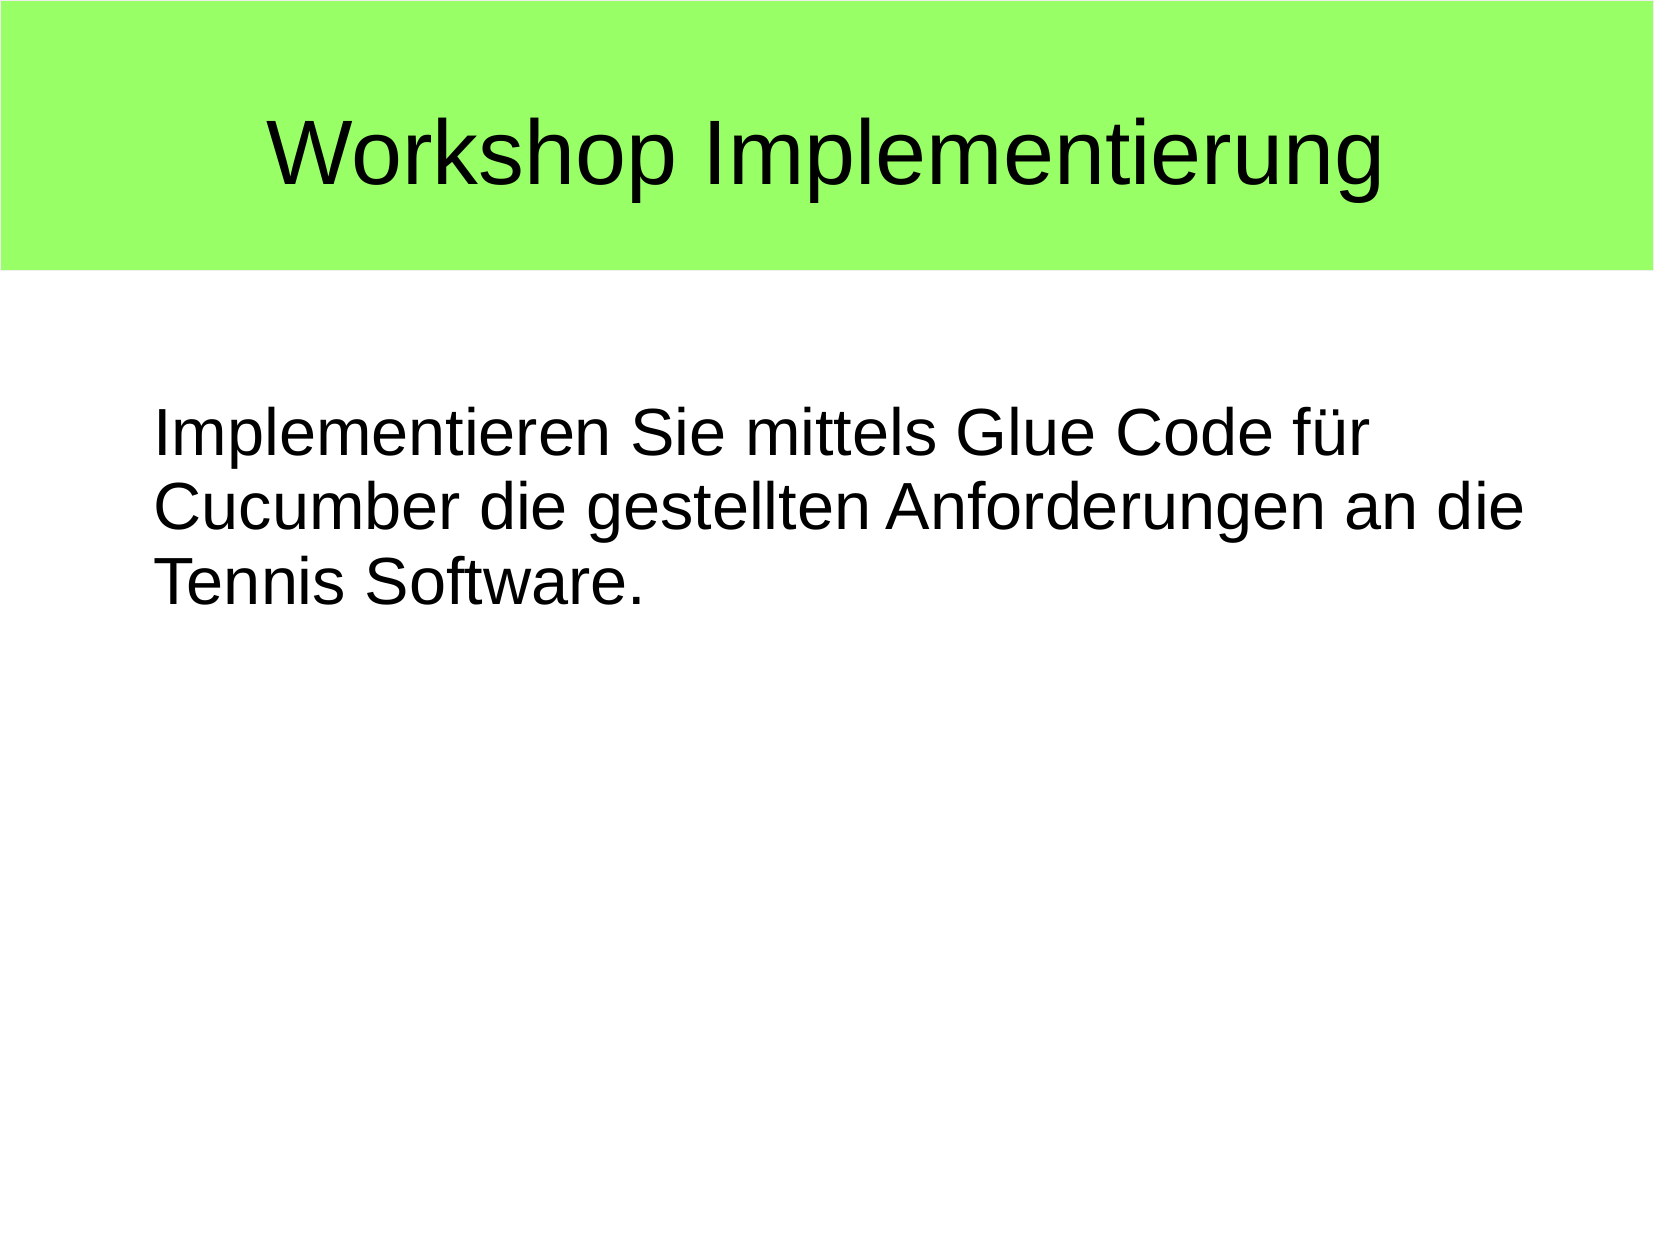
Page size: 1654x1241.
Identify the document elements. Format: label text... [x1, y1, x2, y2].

title Workshop Implementierung [82, 49, 1571, 257]
list Implementieren Sie mittels Glue Code für Cucumber die gestellten Anforderungen an die Tennis Software. [82, 290, 1571, 1010]
